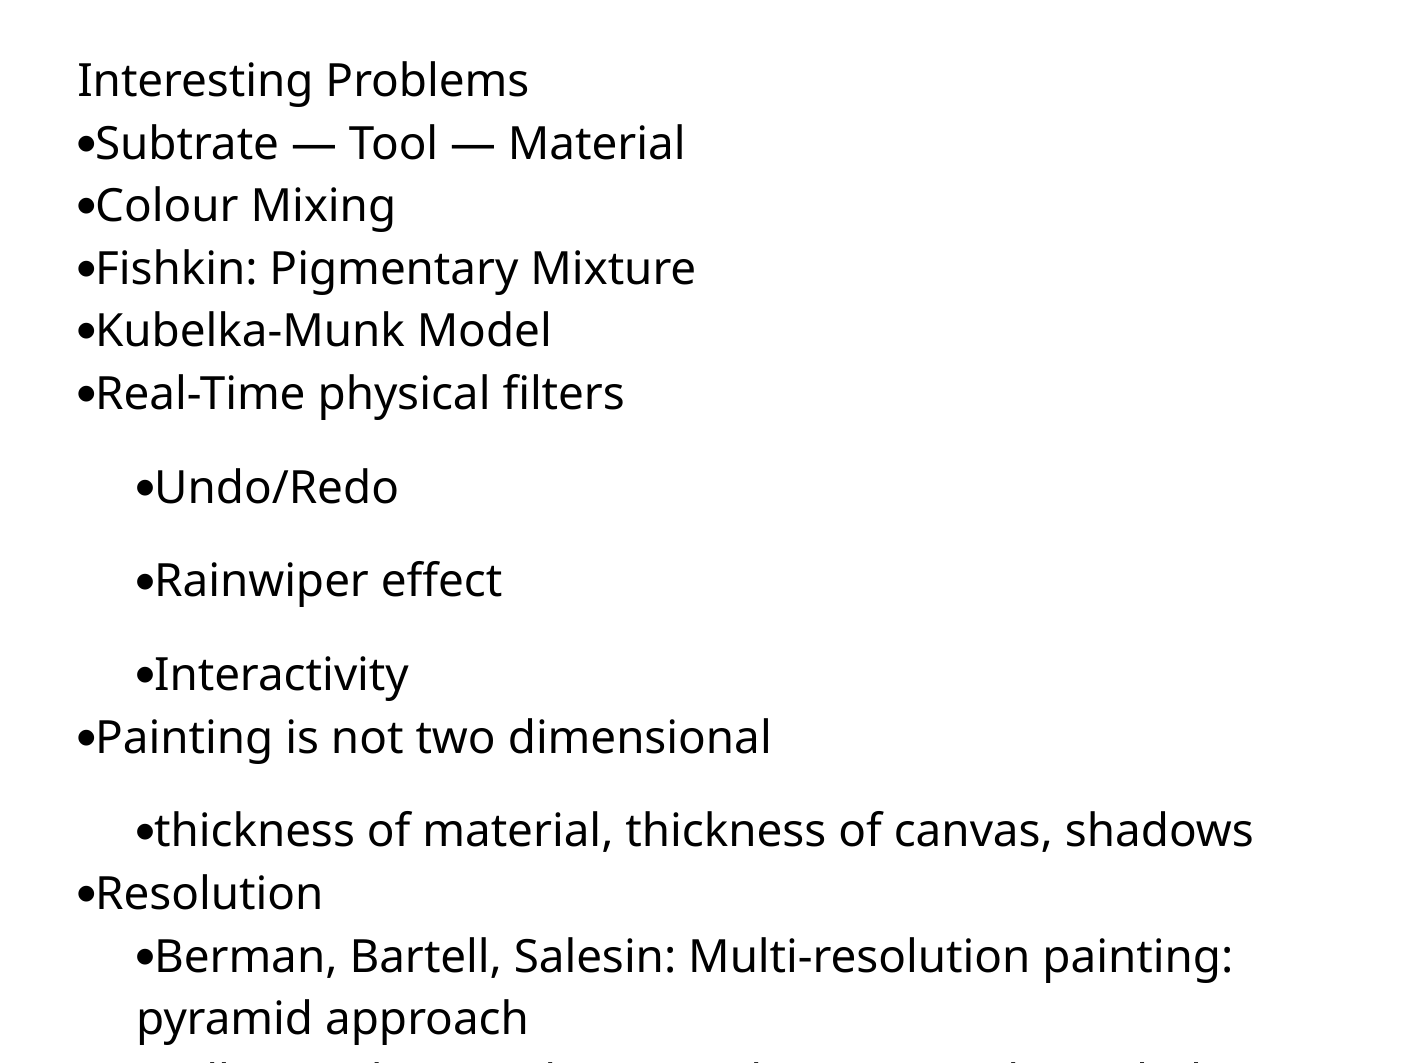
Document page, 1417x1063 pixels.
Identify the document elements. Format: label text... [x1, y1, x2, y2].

text_box Interesting Problems Subtrate — Tool — Material Colour Mixing Fishkin: Pigmentary Mixture Kubelka-Munk Model Real-Time physical filters Undo/Redo Rainwiper effect Interactivity Painting is not two dimensional thickness of material, thickness of canvas, shadows Resolution Berman, Bartell, Salesin: Multi-resolution painting: pyramid approach Velho, Perlin: B-Spline Wavelet Paint: unbounded, smooth, multi-resolution paint [62, 40, 1336, 1063]
